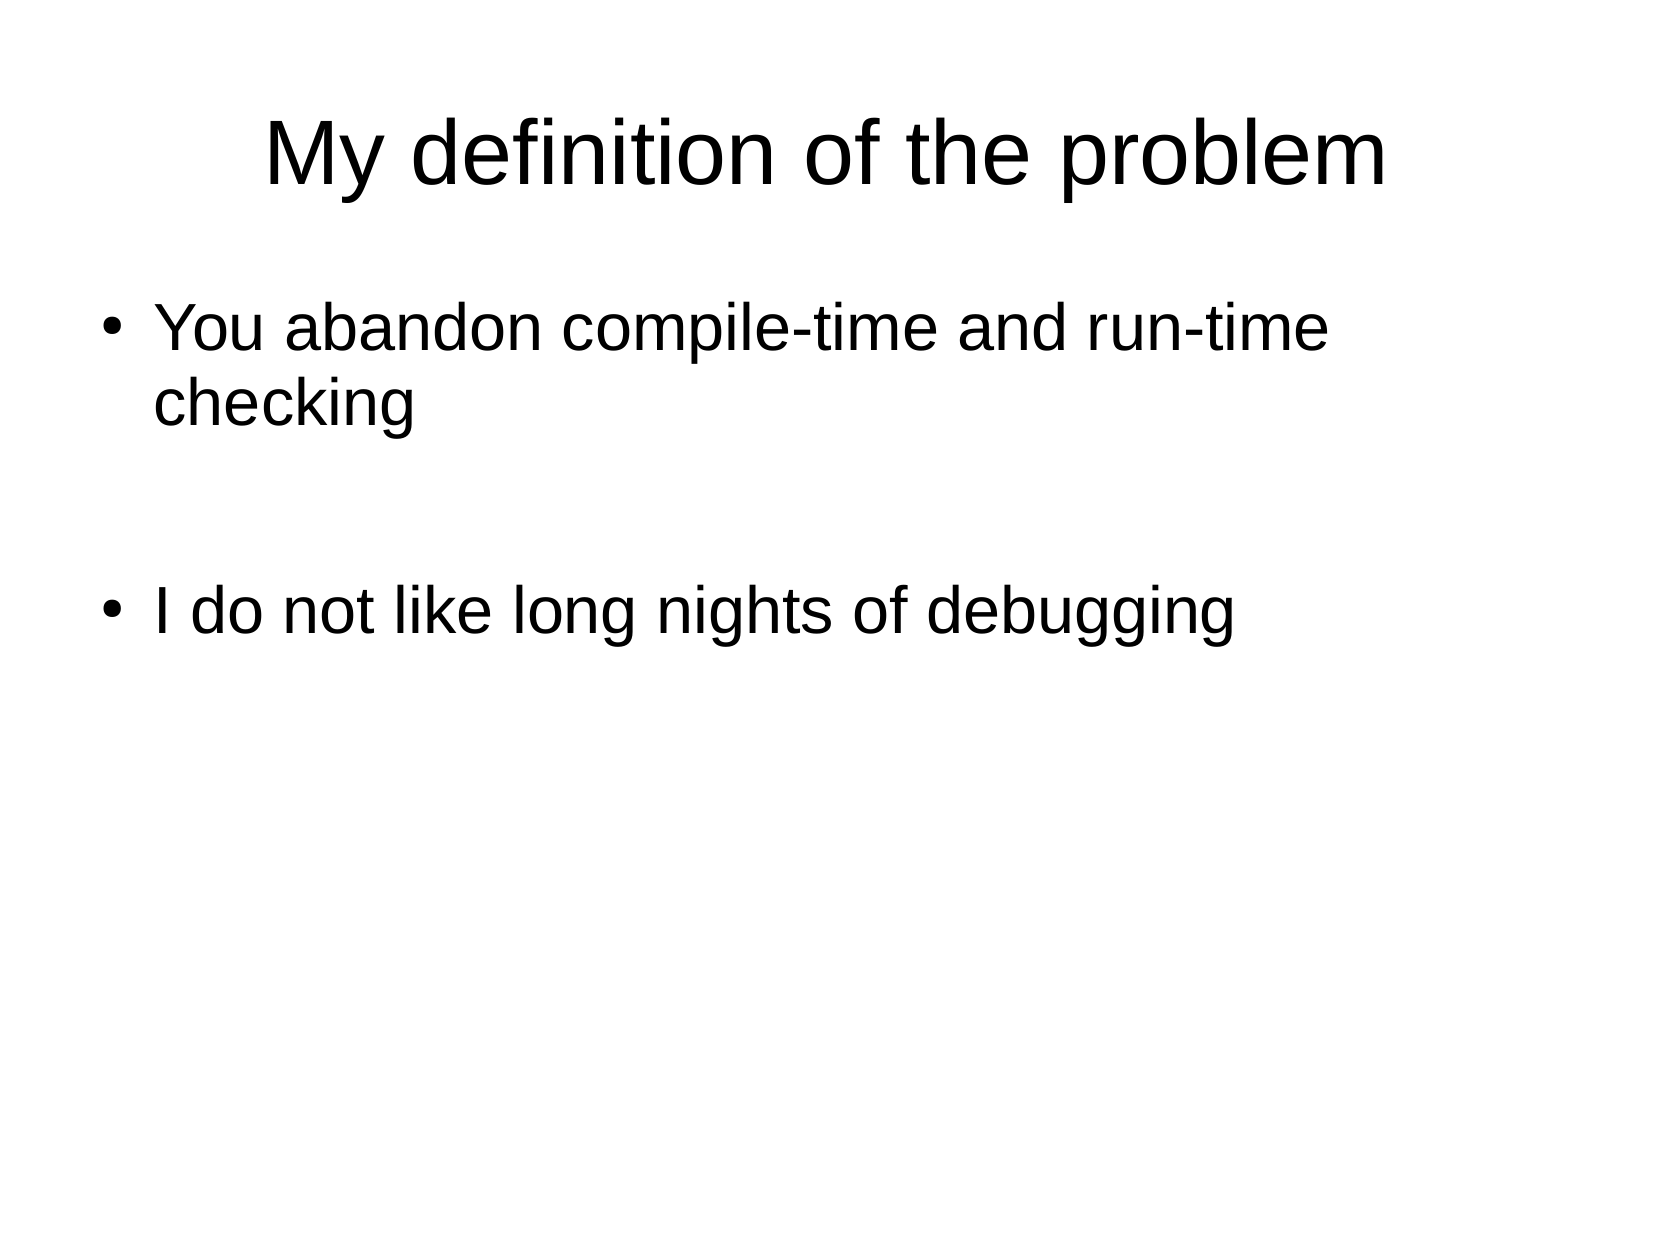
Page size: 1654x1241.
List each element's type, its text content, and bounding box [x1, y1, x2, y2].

title My definition of the problem [82, 49, 1571, 257]
list You abandon compile-time and run-time checking I do not like long nights of debugging [82, 290, 1571, 1010]
